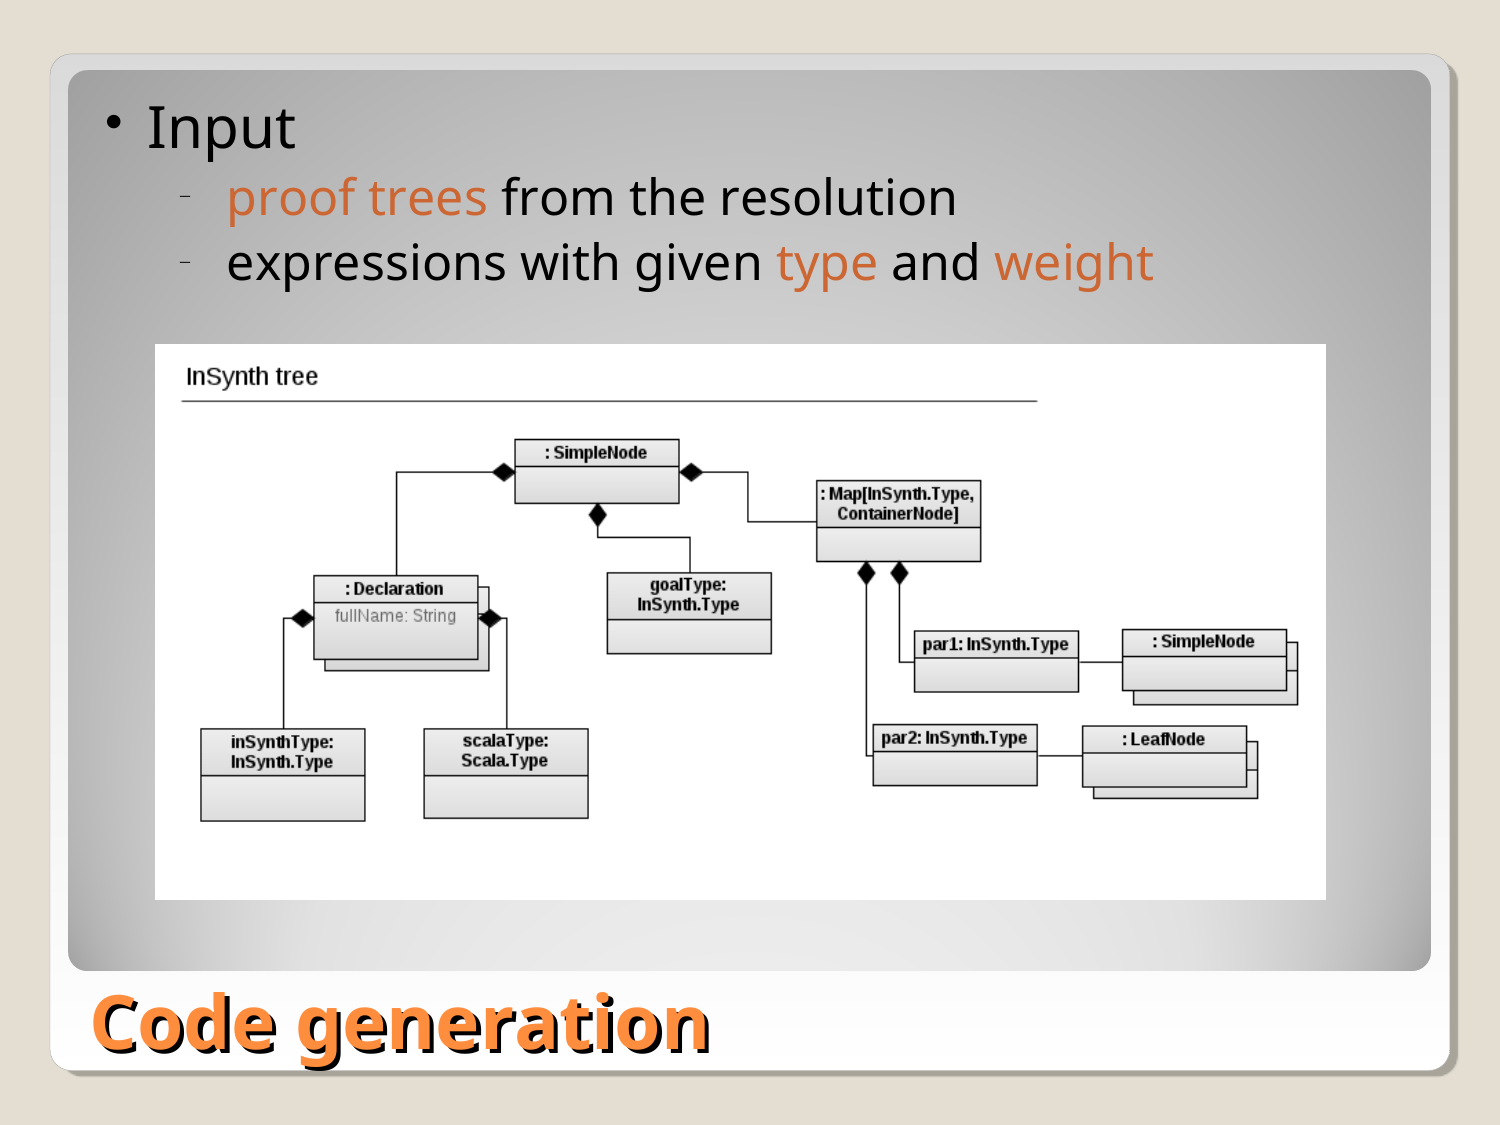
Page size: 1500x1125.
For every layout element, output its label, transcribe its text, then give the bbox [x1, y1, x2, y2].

text_box Code generation [75, 900, 1418, 1073]
text_box Input proof trees from the resolution expressions with given type and weight [75, 75, 1418, 890]
picture [67, 69, 1432, 972]
